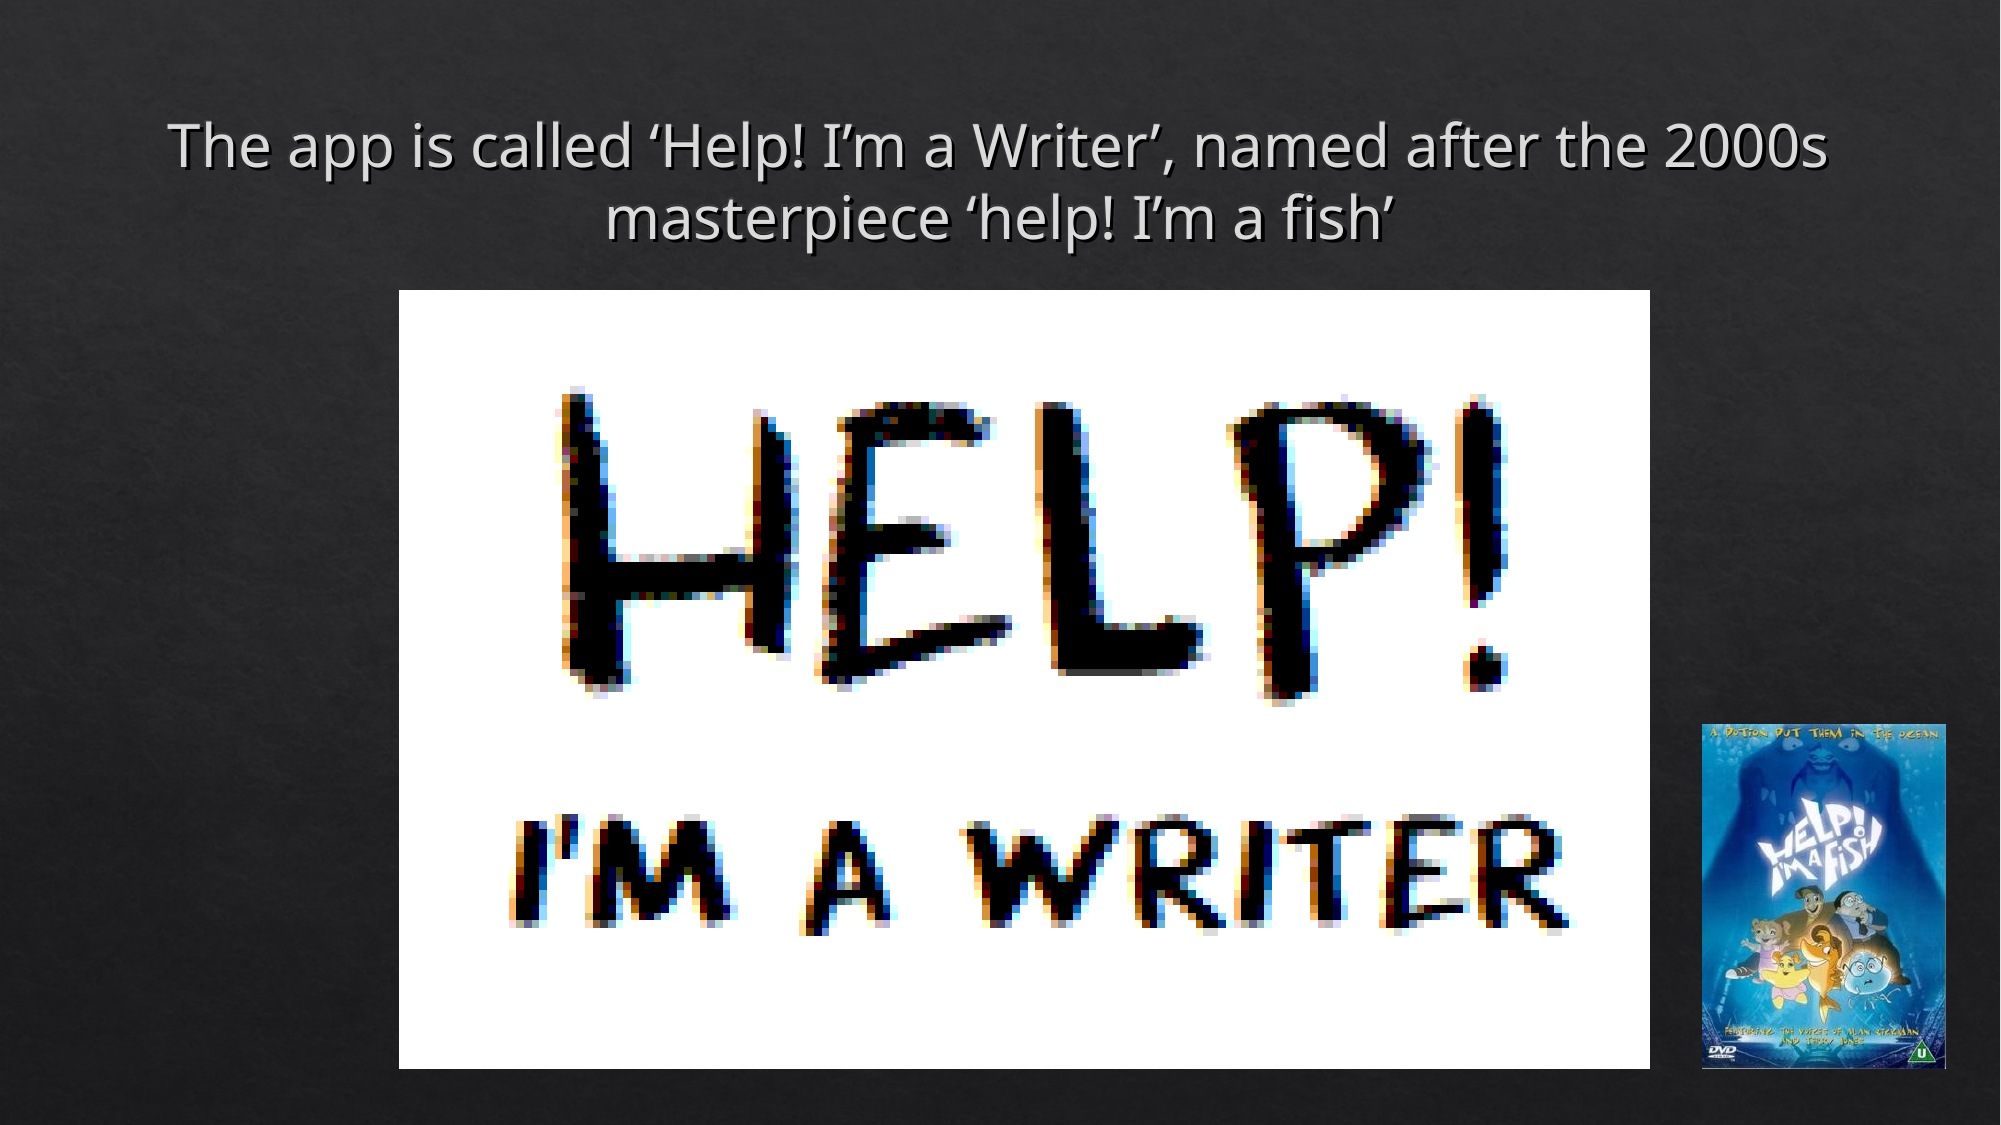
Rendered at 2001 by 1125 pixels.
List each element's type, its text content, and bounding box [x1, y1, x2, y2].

title The app is called ‘Help! I’m a Writer’, named after the 2000s masterpiece ‘help! I’m a fish’ [149, 99, 1849, 260]
picture [399, 290, 1651, 1069]
picture [1702, 724, 1946, 1069]
picture [1728, 758, 1737, 765]
